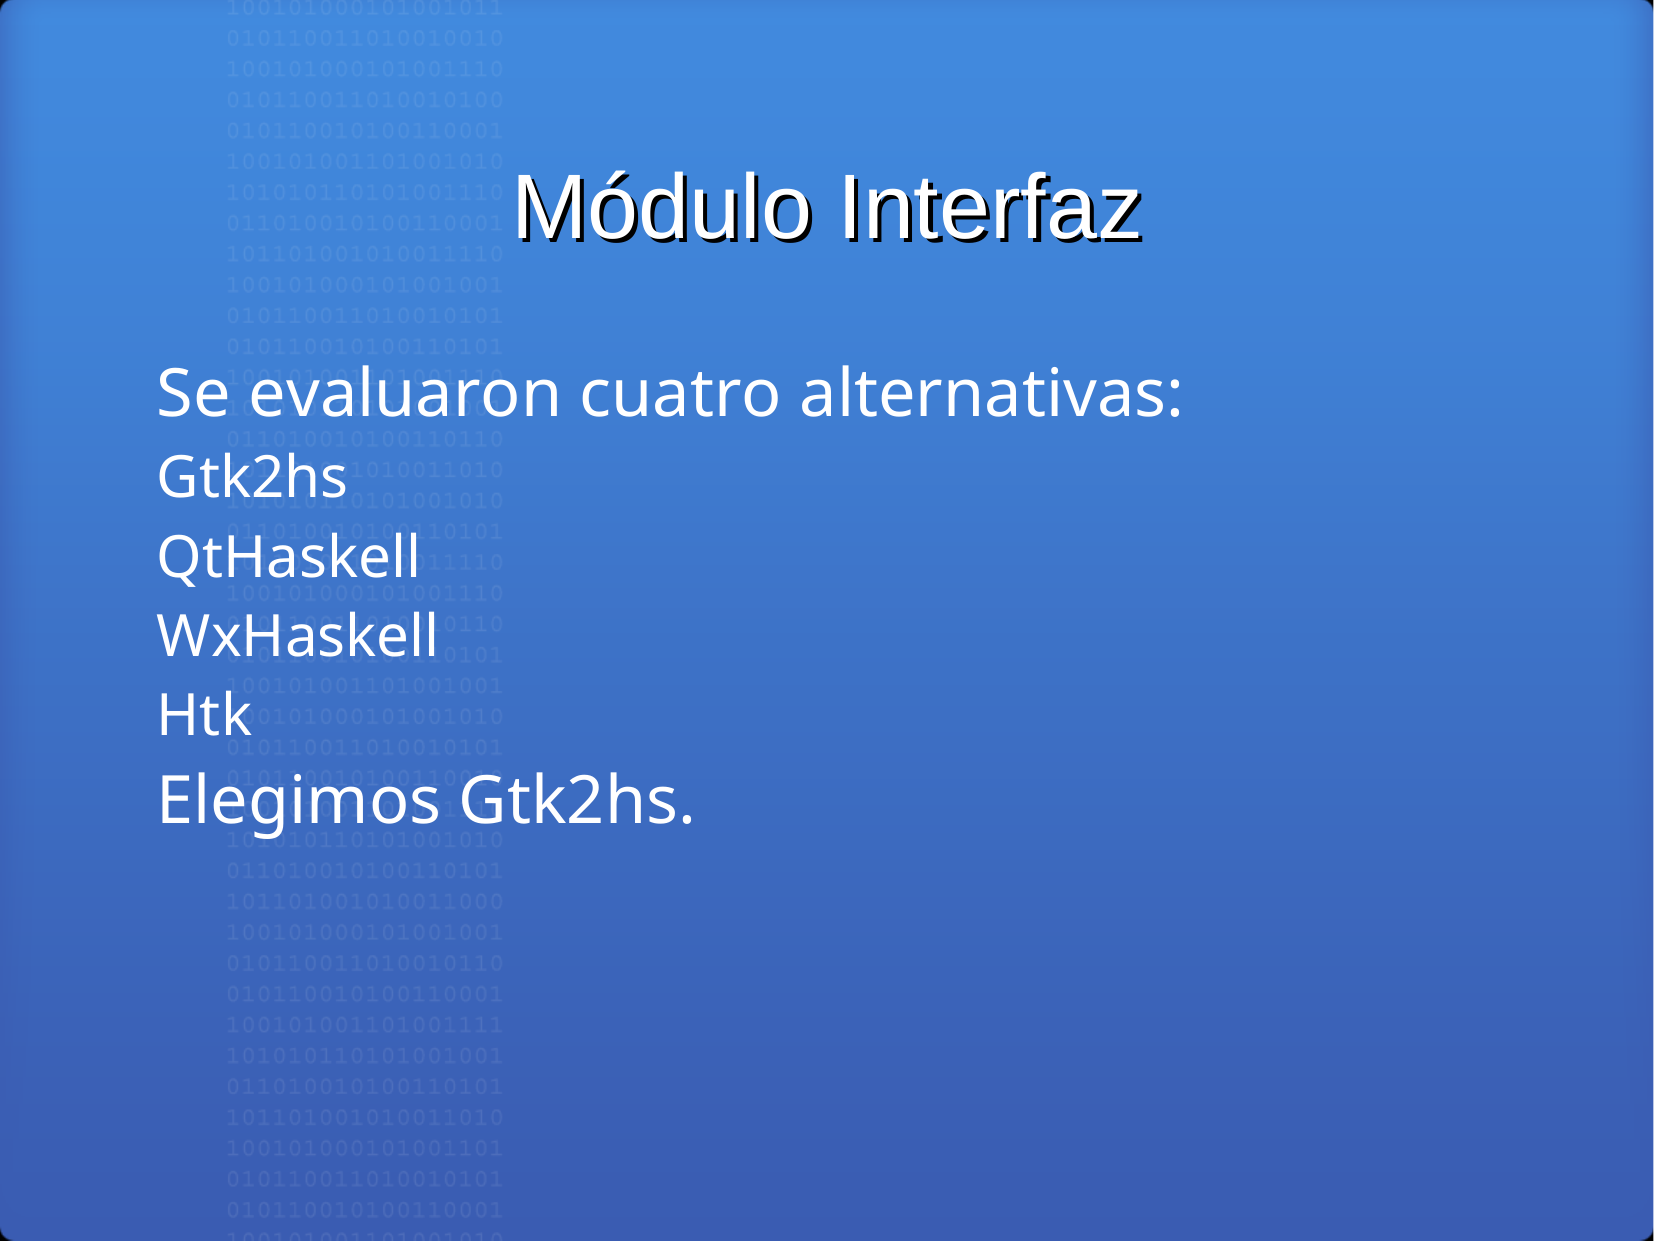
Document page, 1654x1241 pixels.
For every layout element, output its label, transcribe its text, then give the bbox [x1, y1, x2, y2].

picture [0, 0, 1654, 1241]
subtitle Se evaluaron cuatro alternativas: Gtk2hs QtHaskell WxHaskell Htk Elegimos Gtk2hs. [121, 352, 1534, 1119]
title Módulo Interfaz [121, 110, 1534, 303]
